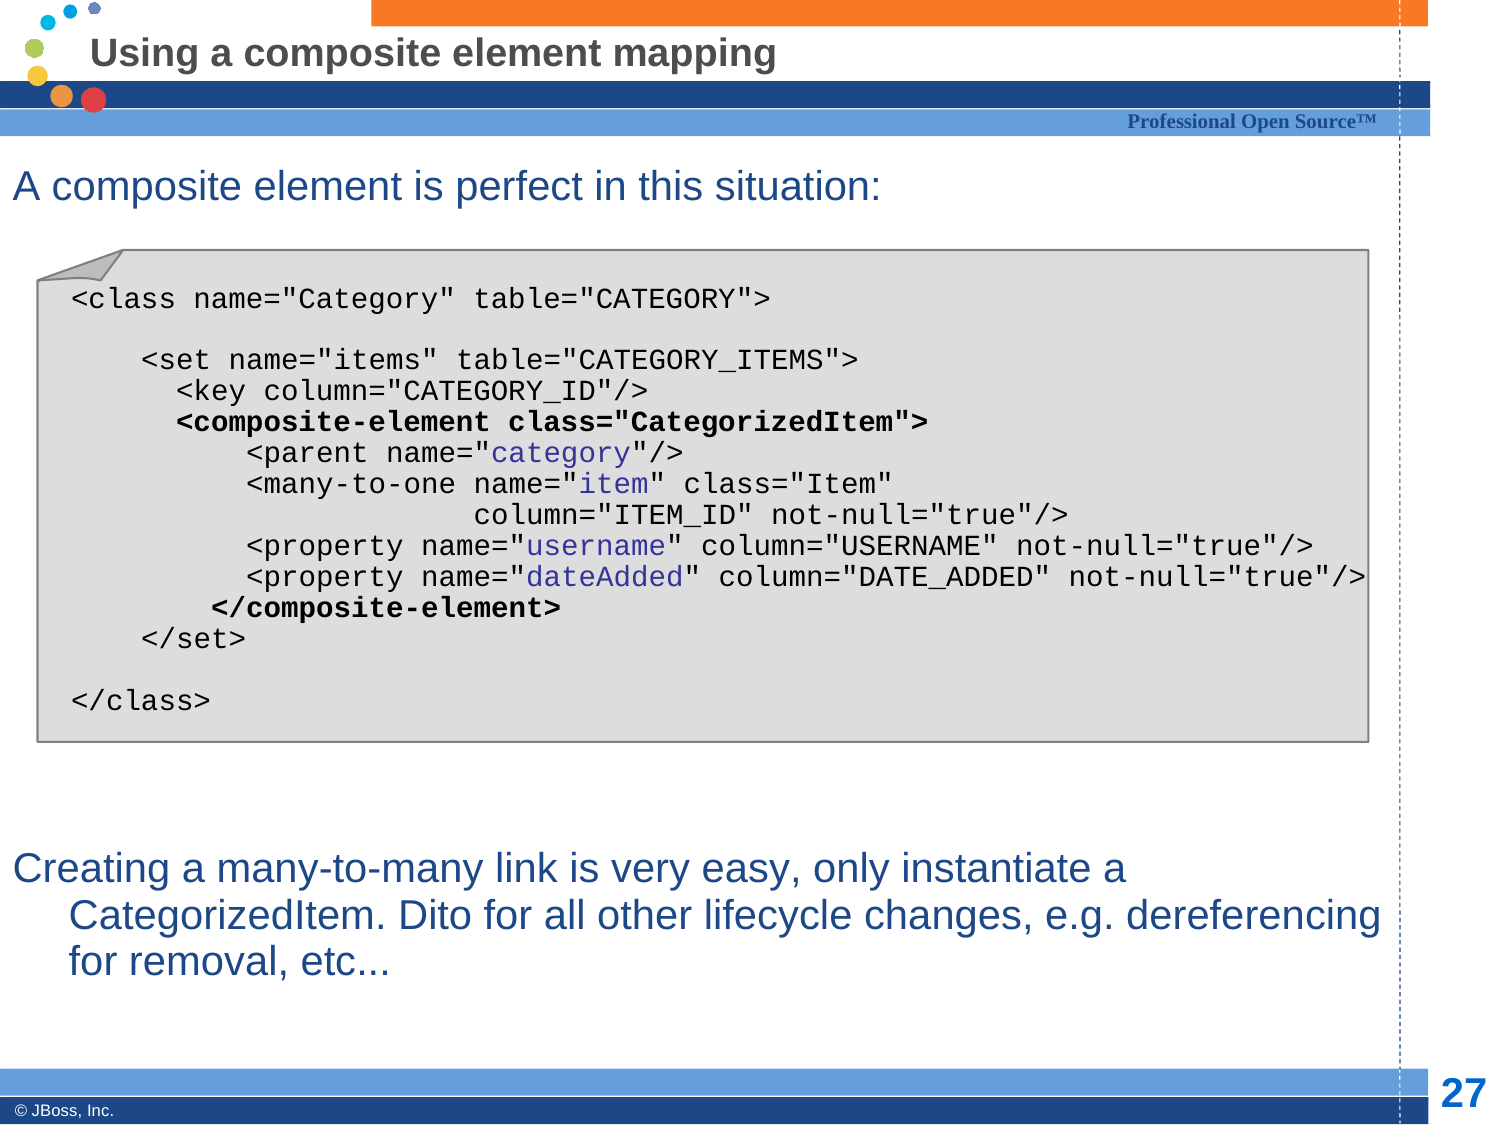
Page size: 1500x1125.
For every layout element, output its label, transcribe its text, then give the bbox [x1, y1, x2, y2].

title Using a composite element mapping [75, 20, 1351, 84]
list A composite element is perfect in this situation: Creating a many-to-many link is very easy, only instantiate a CategorizedItem. Dito for all other lifecycle changes, e.g. dereferencing for removal, etc... [12, 162, 1388, 1063]
text_box <class name="Category" table="CATEGORY"> <set name="items" table="CATEGORY_ITEMS"> <key column="CATEGORY_ID"/> <composite-element class="CategorizedItem"> <parent name="category"/> <many-to-one name="item" class="Item" column="ITEM_ID" not-null="true"/> <property name="username" column="USERNAME" not-null="true"/> <property name="dateAdded" column="DATE_ADDED" not-null="true"/> </composite-element> </set> </class> [56, 255, 1382, 726]
text_box [37, 273, 1369, 742]
text_box [108, 249, 1369, 255]
